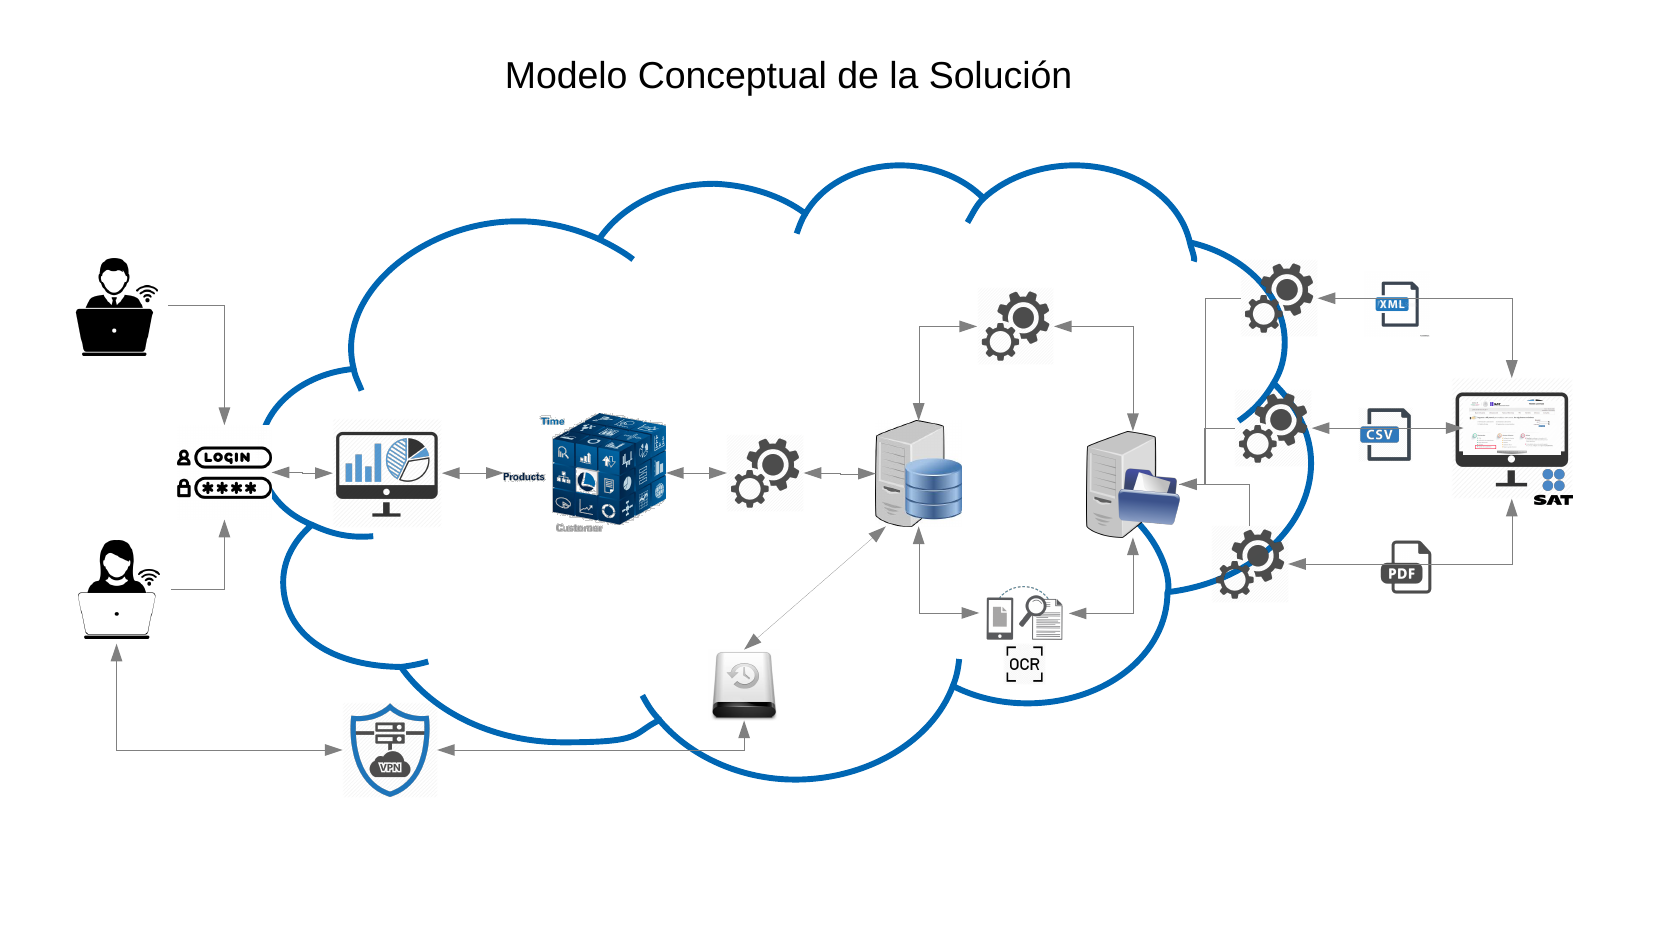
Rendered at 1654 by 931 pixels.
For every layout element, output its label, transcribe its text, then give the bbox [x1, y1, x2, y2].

picture [61, 534, 172, 644]
picture [1364, 271, 1430, 298]
picture [726, 434, 804, 512]
picture [1358, 429, 1413, 463]
picture [1086, 431, 1180, 538]
picture [979, 582, 1069, 686]
picture [1376, 537, 1436, 564]
picture [1364, 299, 1430, 337]
text_box Modelo Conceptual de la Solución [490, 47, 1088, 105]
picture [1234, 389, 1312, 467]
picture [1211, 525, 1289, 603]
picture [708, 649, 780, 721]
picture [977, 287, 1054, 365]
picture [59, 250, 169, 361]
picture [342, 702, 438, 798]
picture [332, 418, 442, 528]
picture [1451, 377, 1573, 505]
picture [875, 420, 962, 527]
picture [177, 425, 272, 520]
picture [1376, 565, 1436, 597]
picture [1240, 259, 1318, 337]
picture [503, 413, 666, 533]
picture [1358, 407, 1413, 428]
